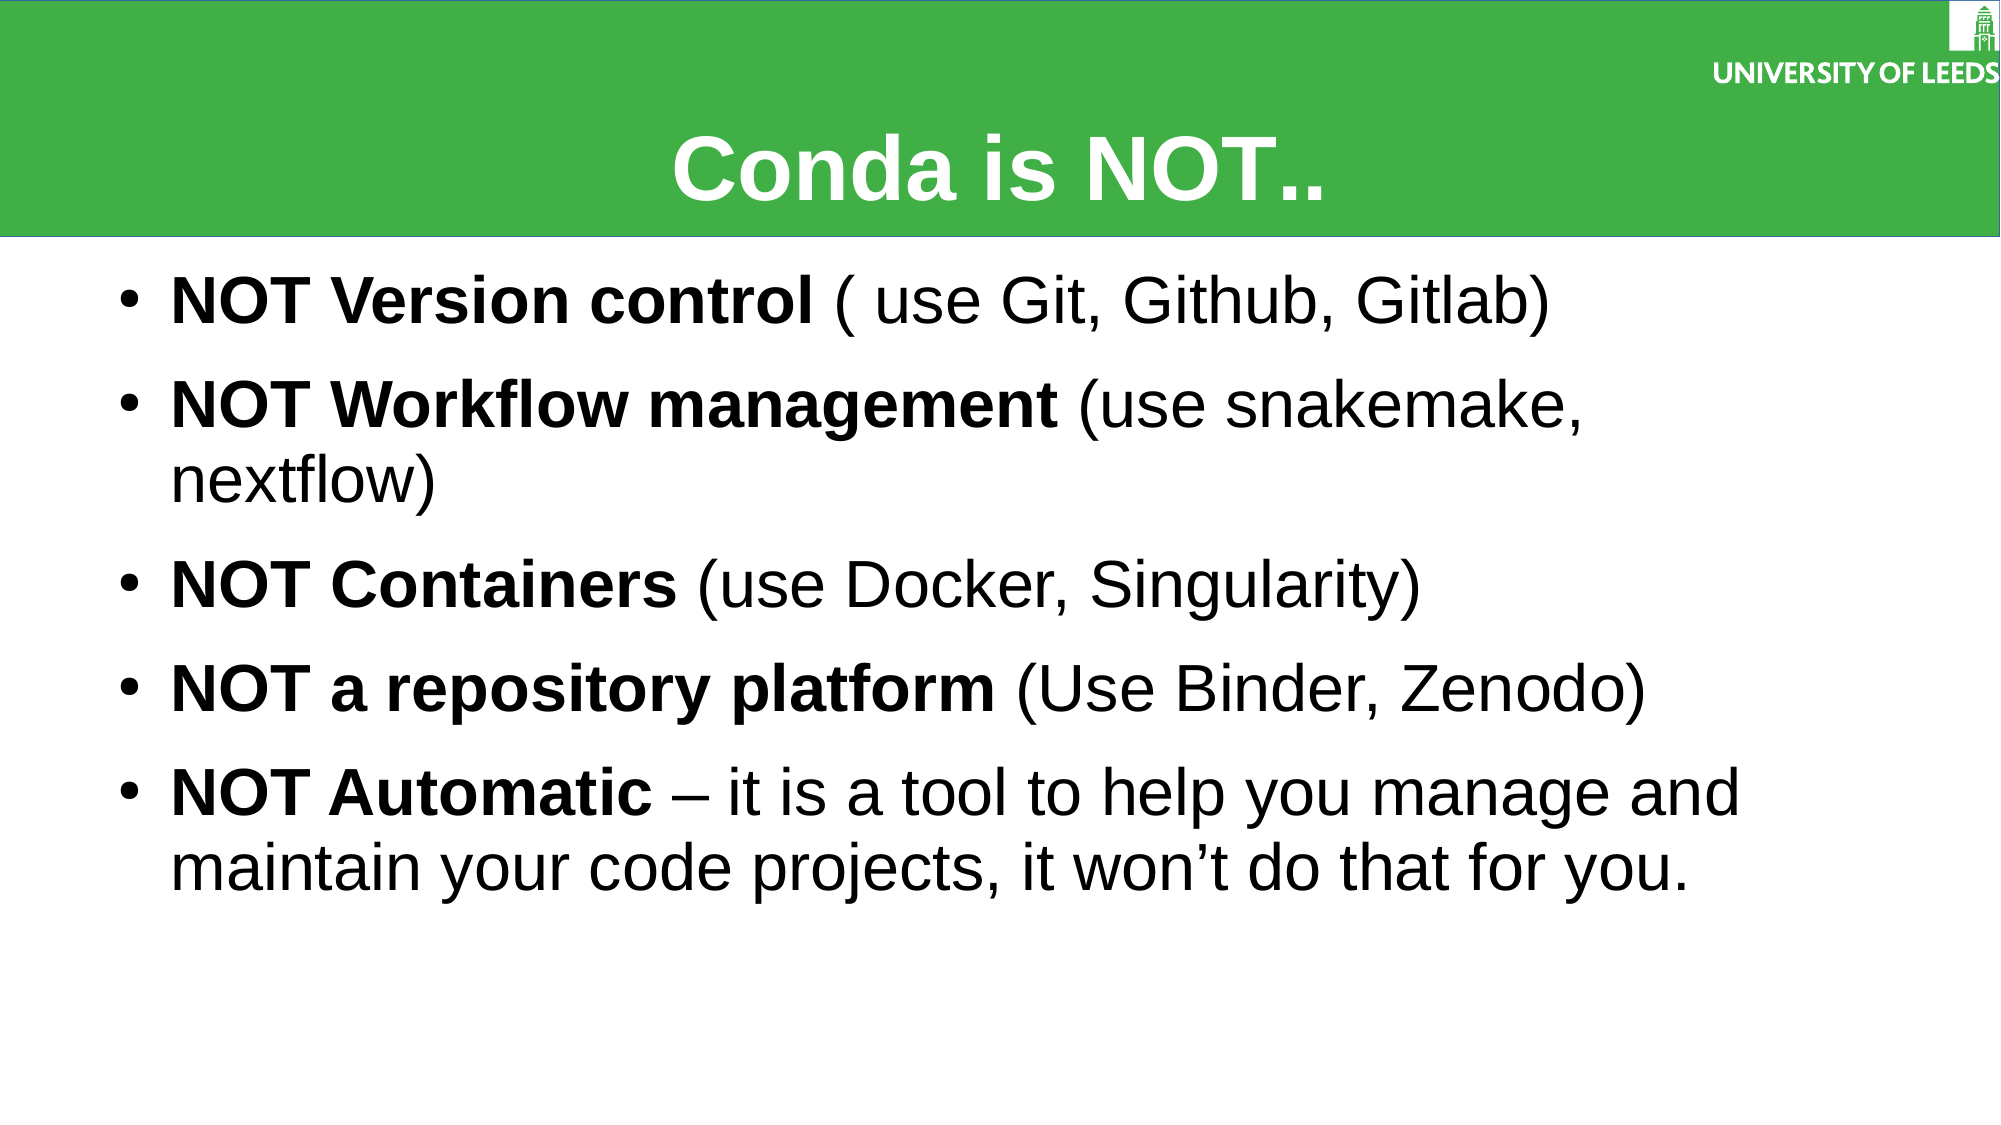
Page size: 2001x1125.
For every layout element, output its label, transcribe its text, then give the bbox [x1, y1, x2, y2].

title Conda is NOT.. [137, 59, 1863, 278]
list NOT Version control ( use Git, Github, Gitlab) NOT Workflow management (use snakemake, nextflow) NOT Containers (use Docker, Singularity) NOT a repository platform (Use Binder, Zenodo) NOT Automatic – it is a tool to help you manage and maintain your code projects, it won’t do that for you. [99, 263, 1831, 1034]
text_box [0, 0, 1712, 237]
picture [1712, 0, 2000, 85]
text_box [1863, 85, 2000, 237]
